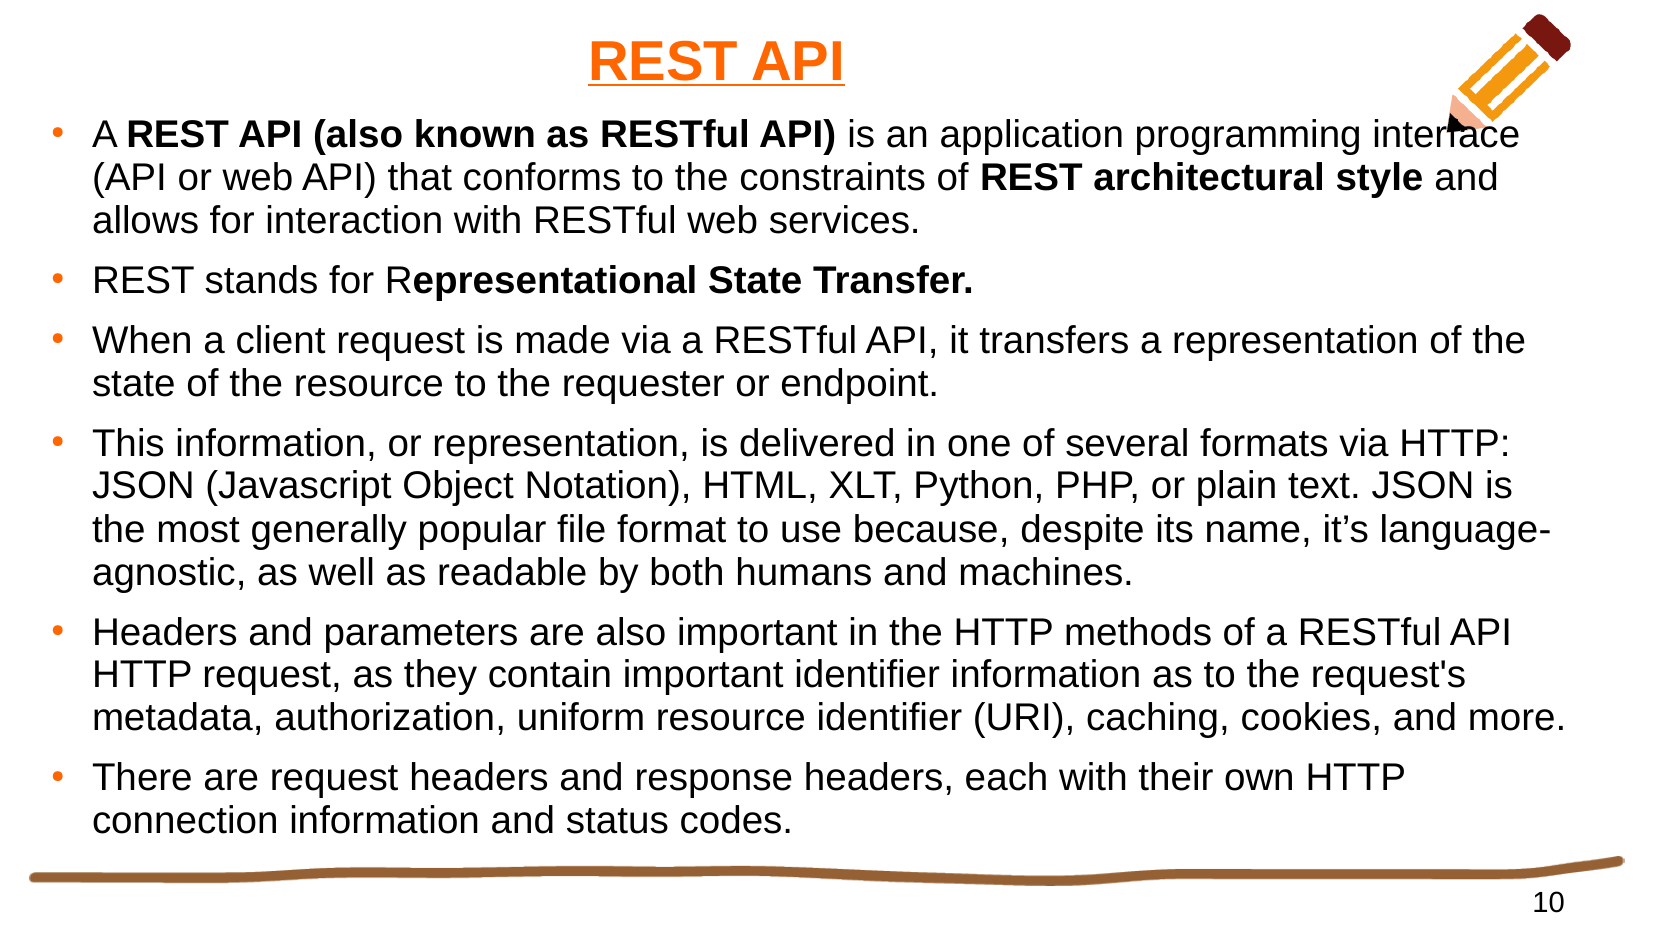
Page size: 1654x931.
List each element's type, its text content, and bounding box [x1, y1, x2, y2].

picture [29, 856, 1625, 886]
picture [1446, 14, 1571, 112]
title REST API [37, 9, 1396, 112]
list A REST API (also known as RESTful API) is an application programming interface (API or web API) that conforms to the constraints of REST architectural style and allows for interaction with RESTful web services. REST stands for Representational State Transfer. When a client request is made via a RESTful API, it transfers a representation of the state of the resource to the requester or endpoint. This information, or representation, is delivered in one of several formats via HTTP: JSON (Javascript Object Notation), HTML, XLT, Python, PHP, or plain text. JSON is the most generally popular file format to use because, despite its name, it’s language-agnostic, as well as readable by both humans and machines. Headers and parameters are also important in the HTTP methods of a RESTful API HTTP request, as they contain important identifier information as to the request's metadata, authorization, uniform resource identifier (URI), caching, cookies, and more. There are request headers and response headers, each with their own HTTP connection information and status codes. [37, 112, 1576, 857]
